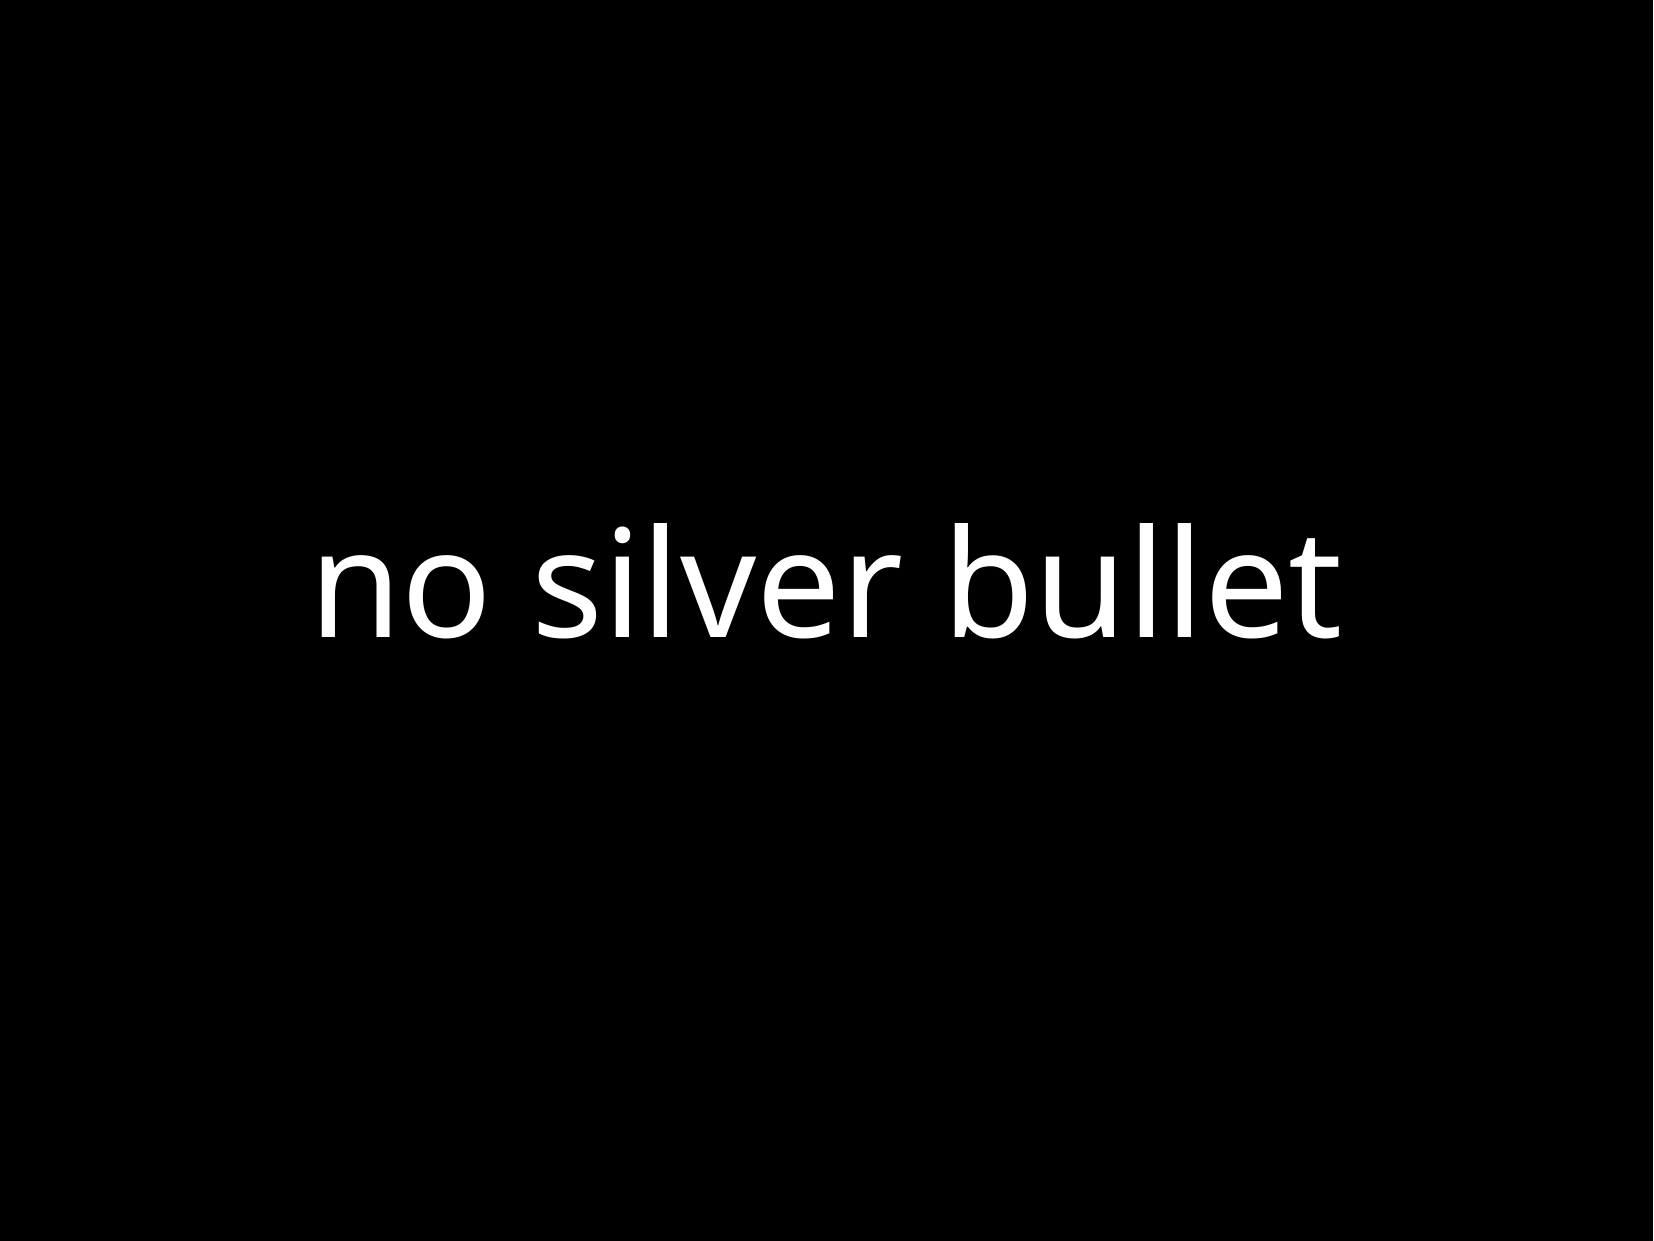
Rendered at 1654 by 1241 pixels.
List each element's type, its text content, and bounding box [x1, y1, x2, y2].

text_box no silver bullet [82, 56, 1571, 1102]
